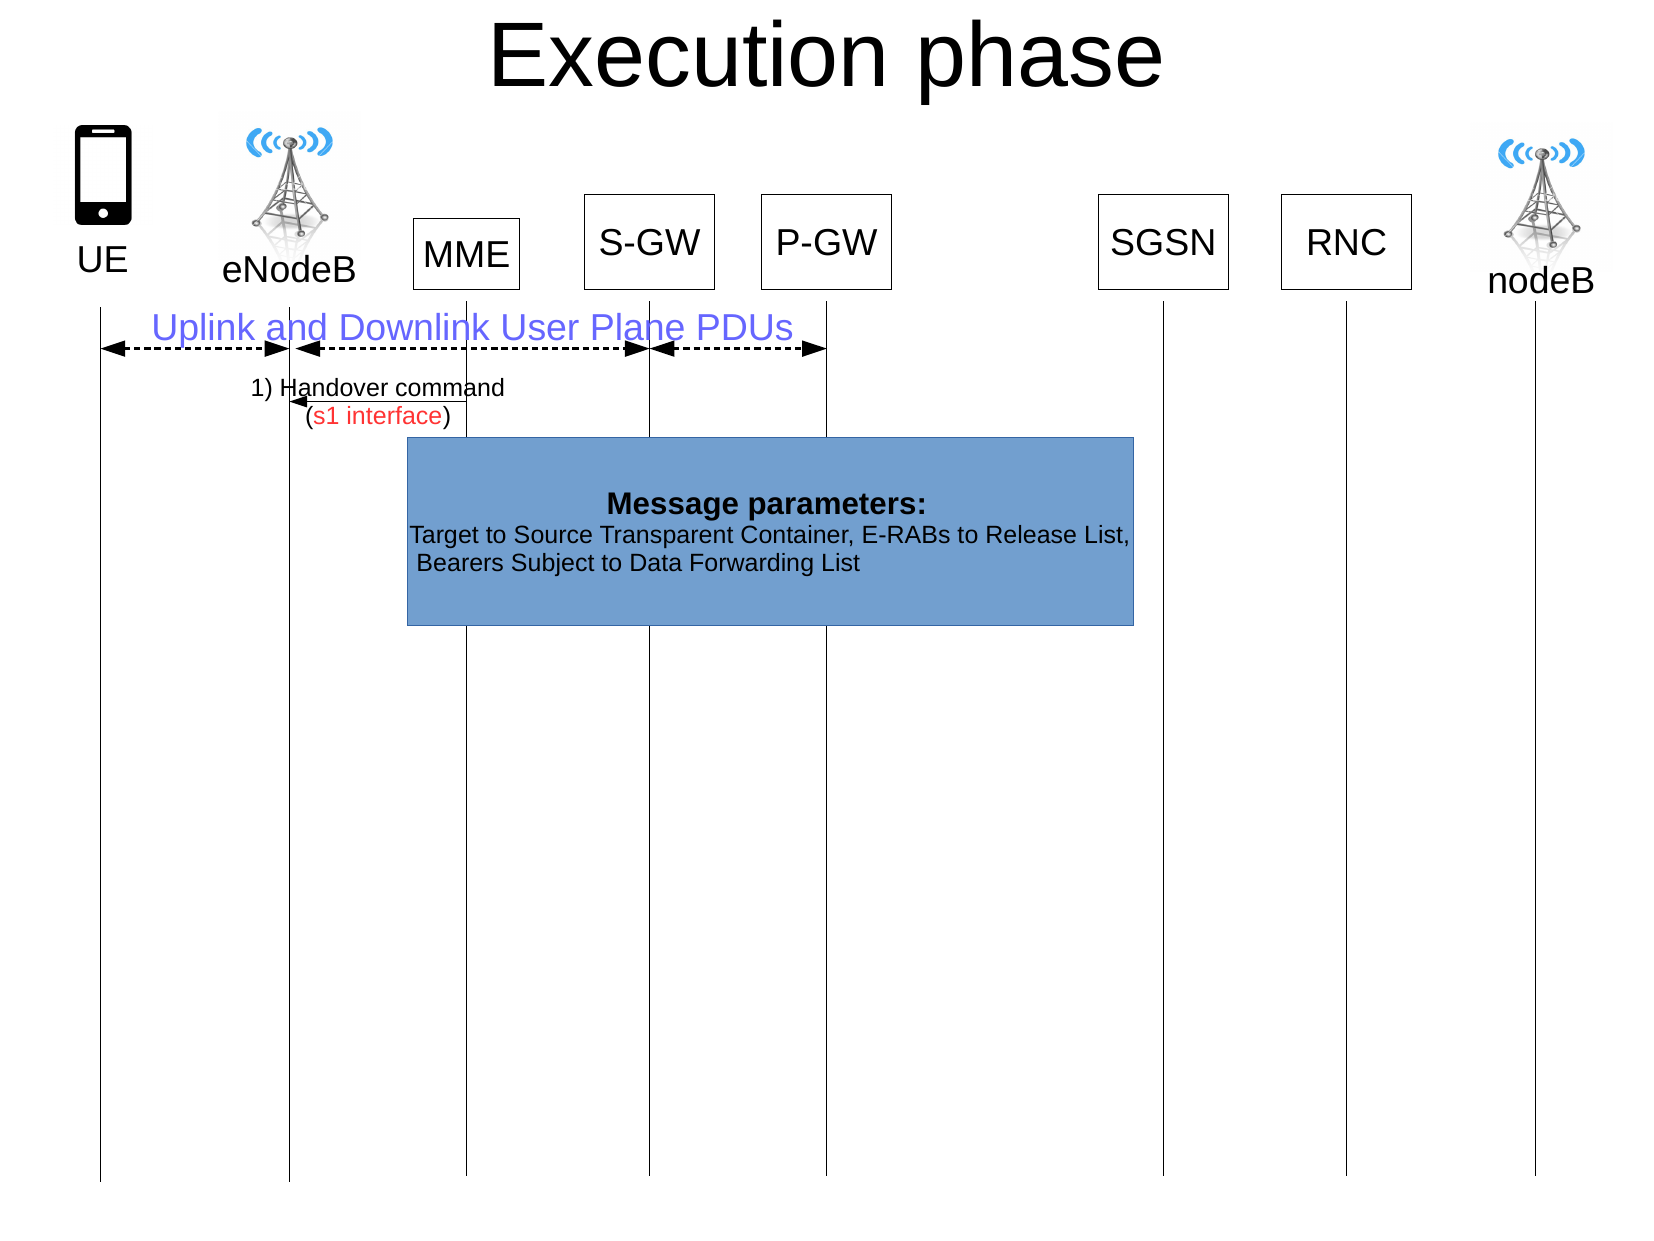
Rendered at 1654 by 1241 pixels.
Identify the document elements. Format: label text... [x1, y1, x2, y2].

text_box MME [413, 218, 520, 290]
text_box P-GW [761, 194, 892, 290]
picture [218, 111, 361, 261]
text_box S-GW [584, 194, 715, 290]
text_box RNC [1281, 194, 1412, 290]
title Execution phase [82, 2, 1571, 106]
picture [53, 125, 153, 225]
text_box Message parameters: Target to Source Transparent Container, E-RABs to Release List, Bearers Subject to Data Forwarding List [407, 437, 1134, 626]
text_box SGSN [1098, 194, 1229, 290]
picture [1470, 122, 1613, 272]
